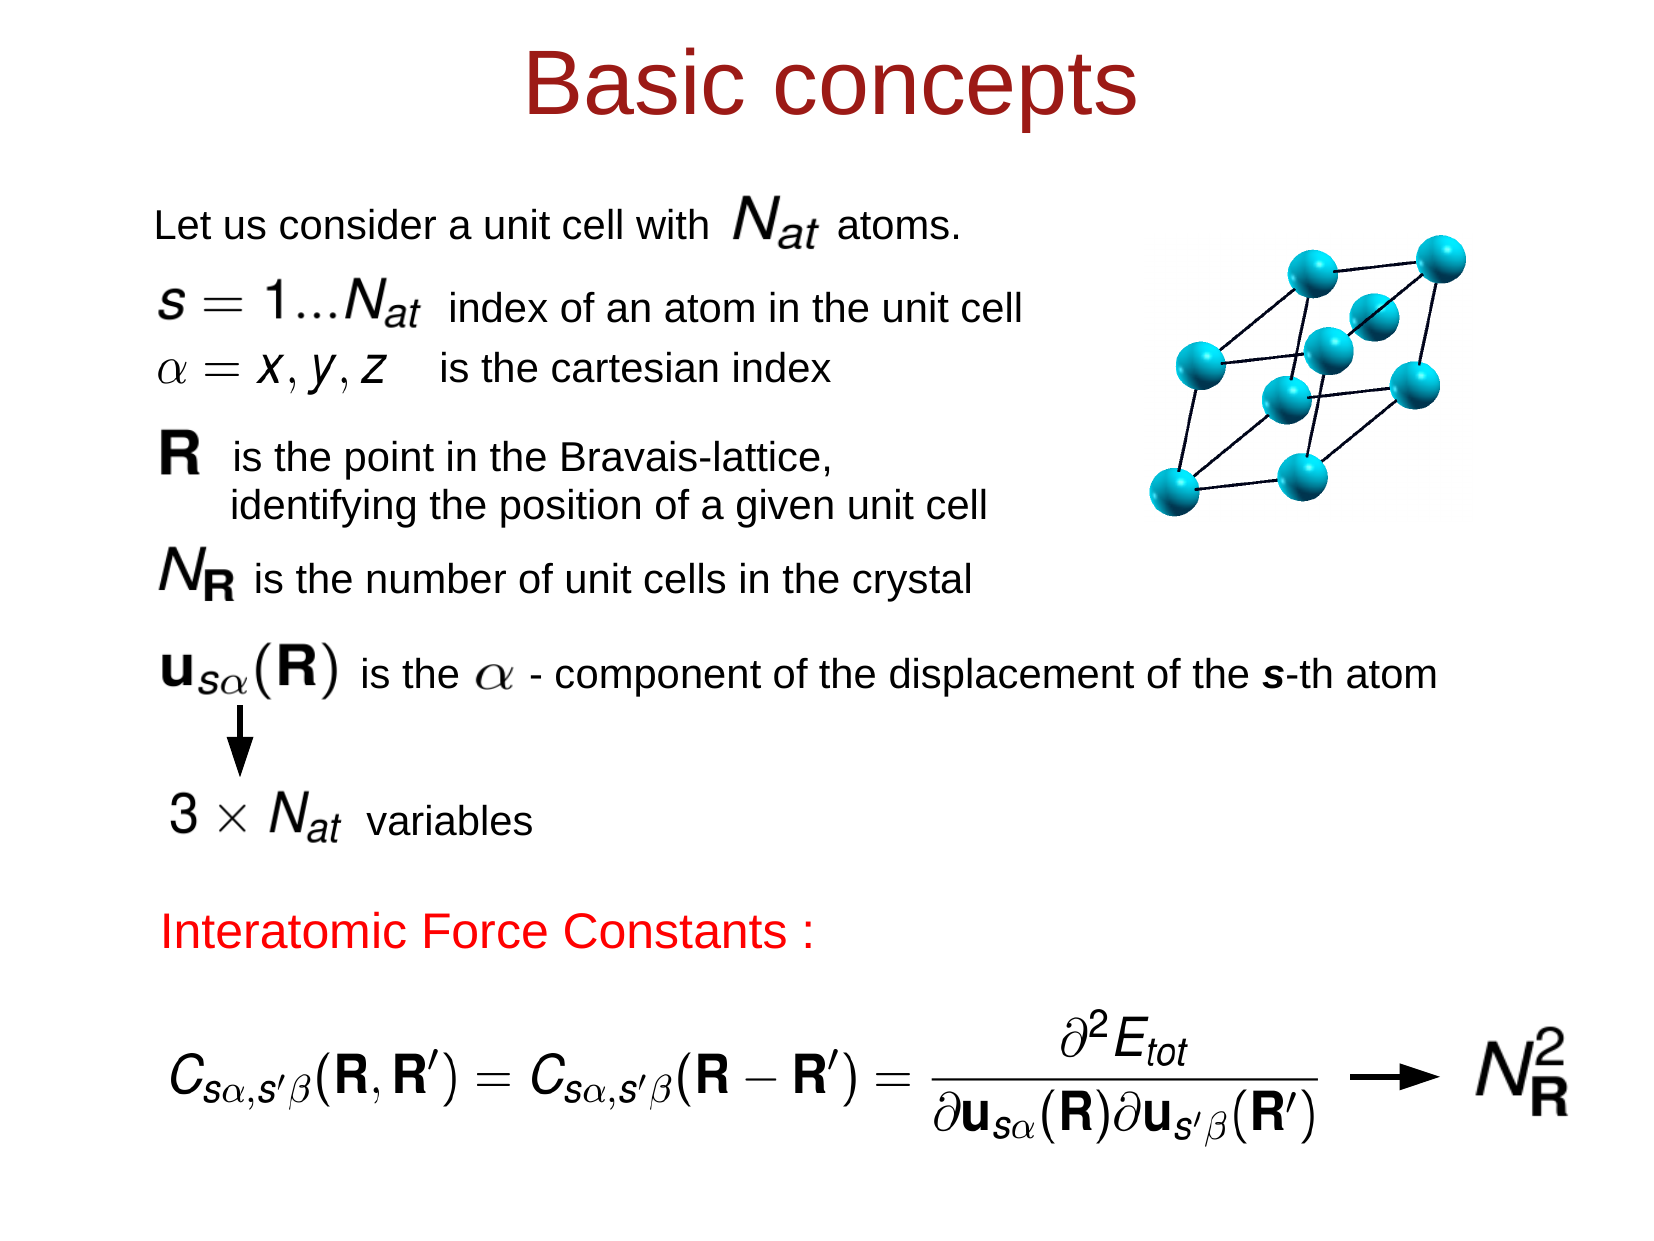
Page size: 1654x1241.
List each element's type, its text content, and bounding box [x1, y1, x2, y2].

picture [465, 673, 526, 699]
list is the - component of the displacement of the s-th atom [289, 650, 1654, 768]
picture [727, 183, 826, 259]
picture [166, 1004, 1324, 1156]
list is the number of unit cells in the crystal [183, 555, 1120, 673]
picture [165, 777, 348, 850]
list Let us consider a unit cell with atoms. [82, 201, 1571, 319]
title Basic concepts [86, 0, 1576, 187]
picture [148, 343, 354, 401]
picture [158, 635, 289, 706]
list Interatomic Force Constants : [75, 903, 991, 1021]
list variables [295, 798, 718, 903]
list is the point in the Bravais-lattice, identifying the position of a given unit cell [147, 426, 1102, 555]
picture [153, 267, 430, 340]
list index of an atom in the unit cell [354, 284, 1204, 337]
list is the cartesian index [354, 337, 1204, 455]
picture [1144, 233, 1473, 522]
picture [1455, 1004, 1589, 1136]
picture [147, 421, 214, 487]
picture [143, 533, 250, 612]
